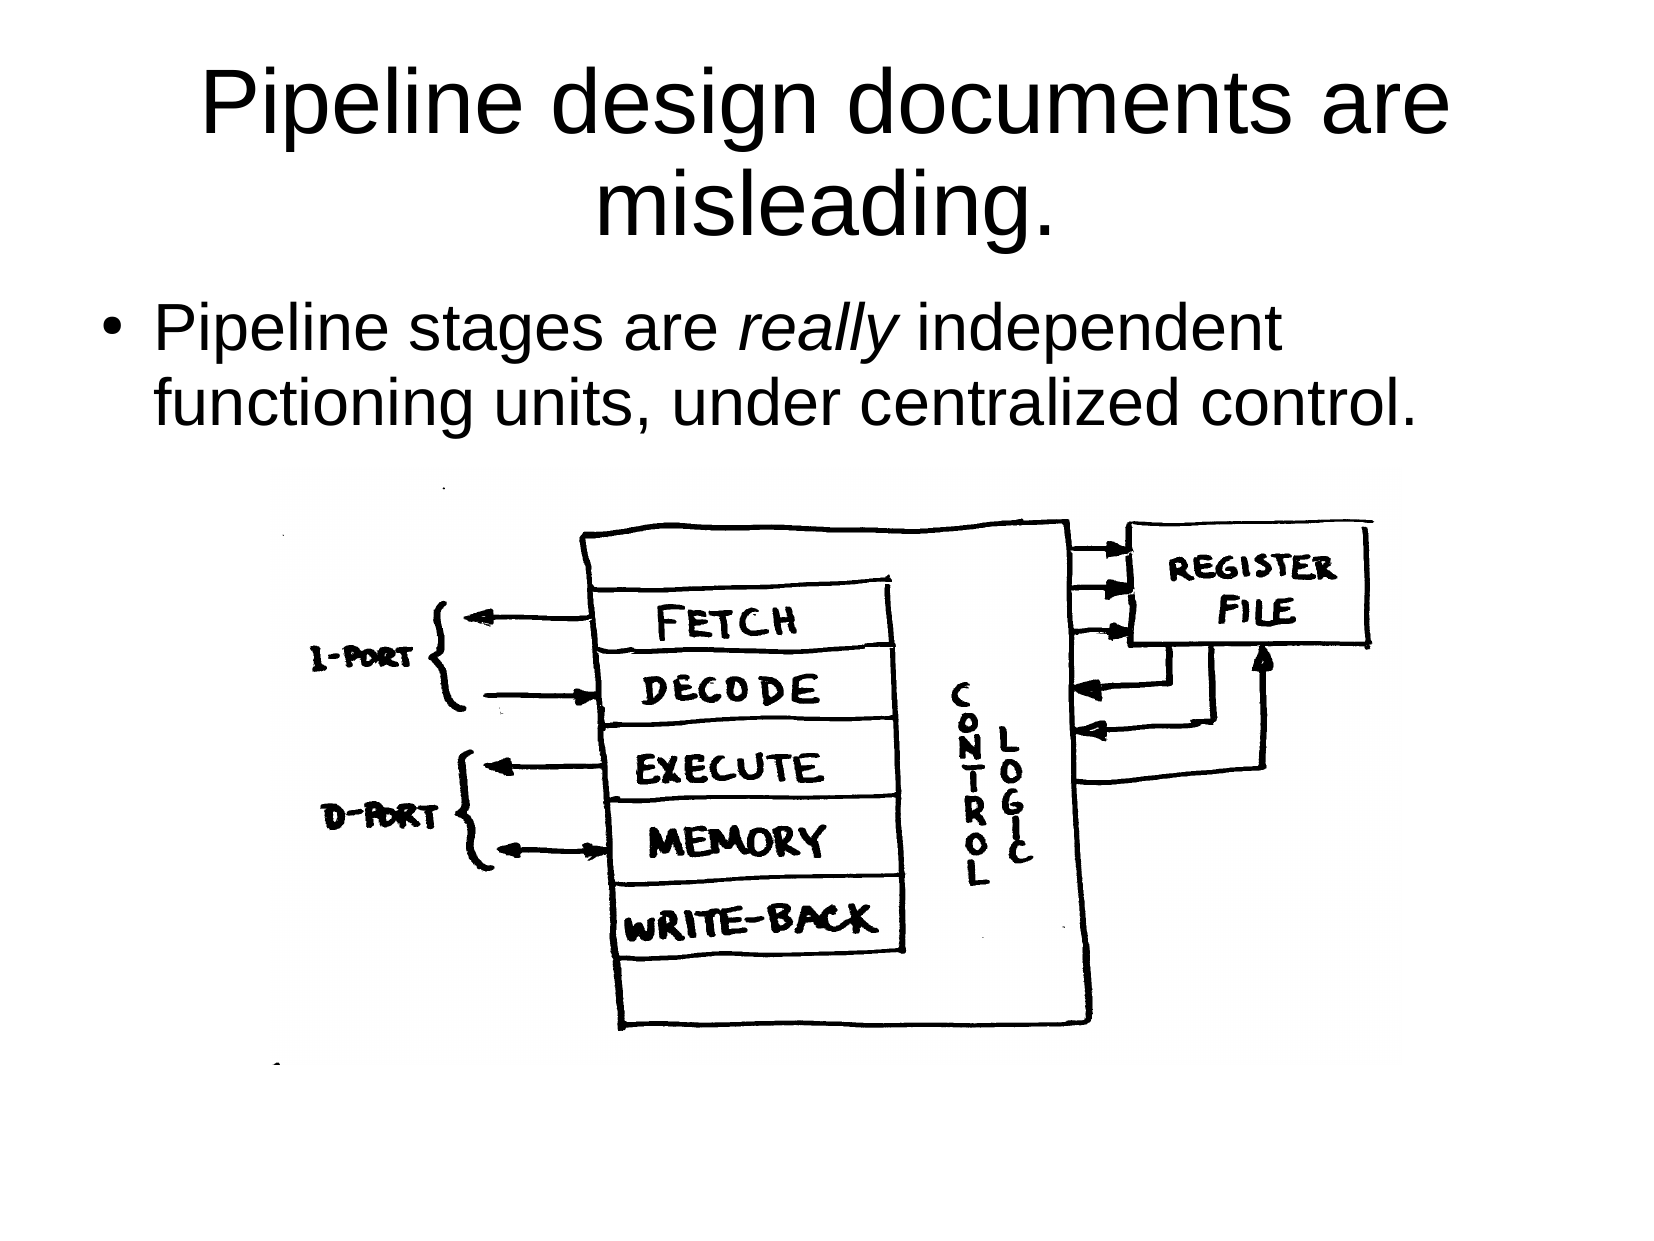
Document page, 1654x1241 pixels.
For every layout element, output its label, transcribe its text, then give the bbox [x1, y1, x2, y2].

list Pipeline stages are really independent functioning units, under centralized control. [82, 290, 1571, 1010]
title Pipeline design documents are misleading. [82, 49, 1571, 257]
picture [270, 467, 1402, 1066]
